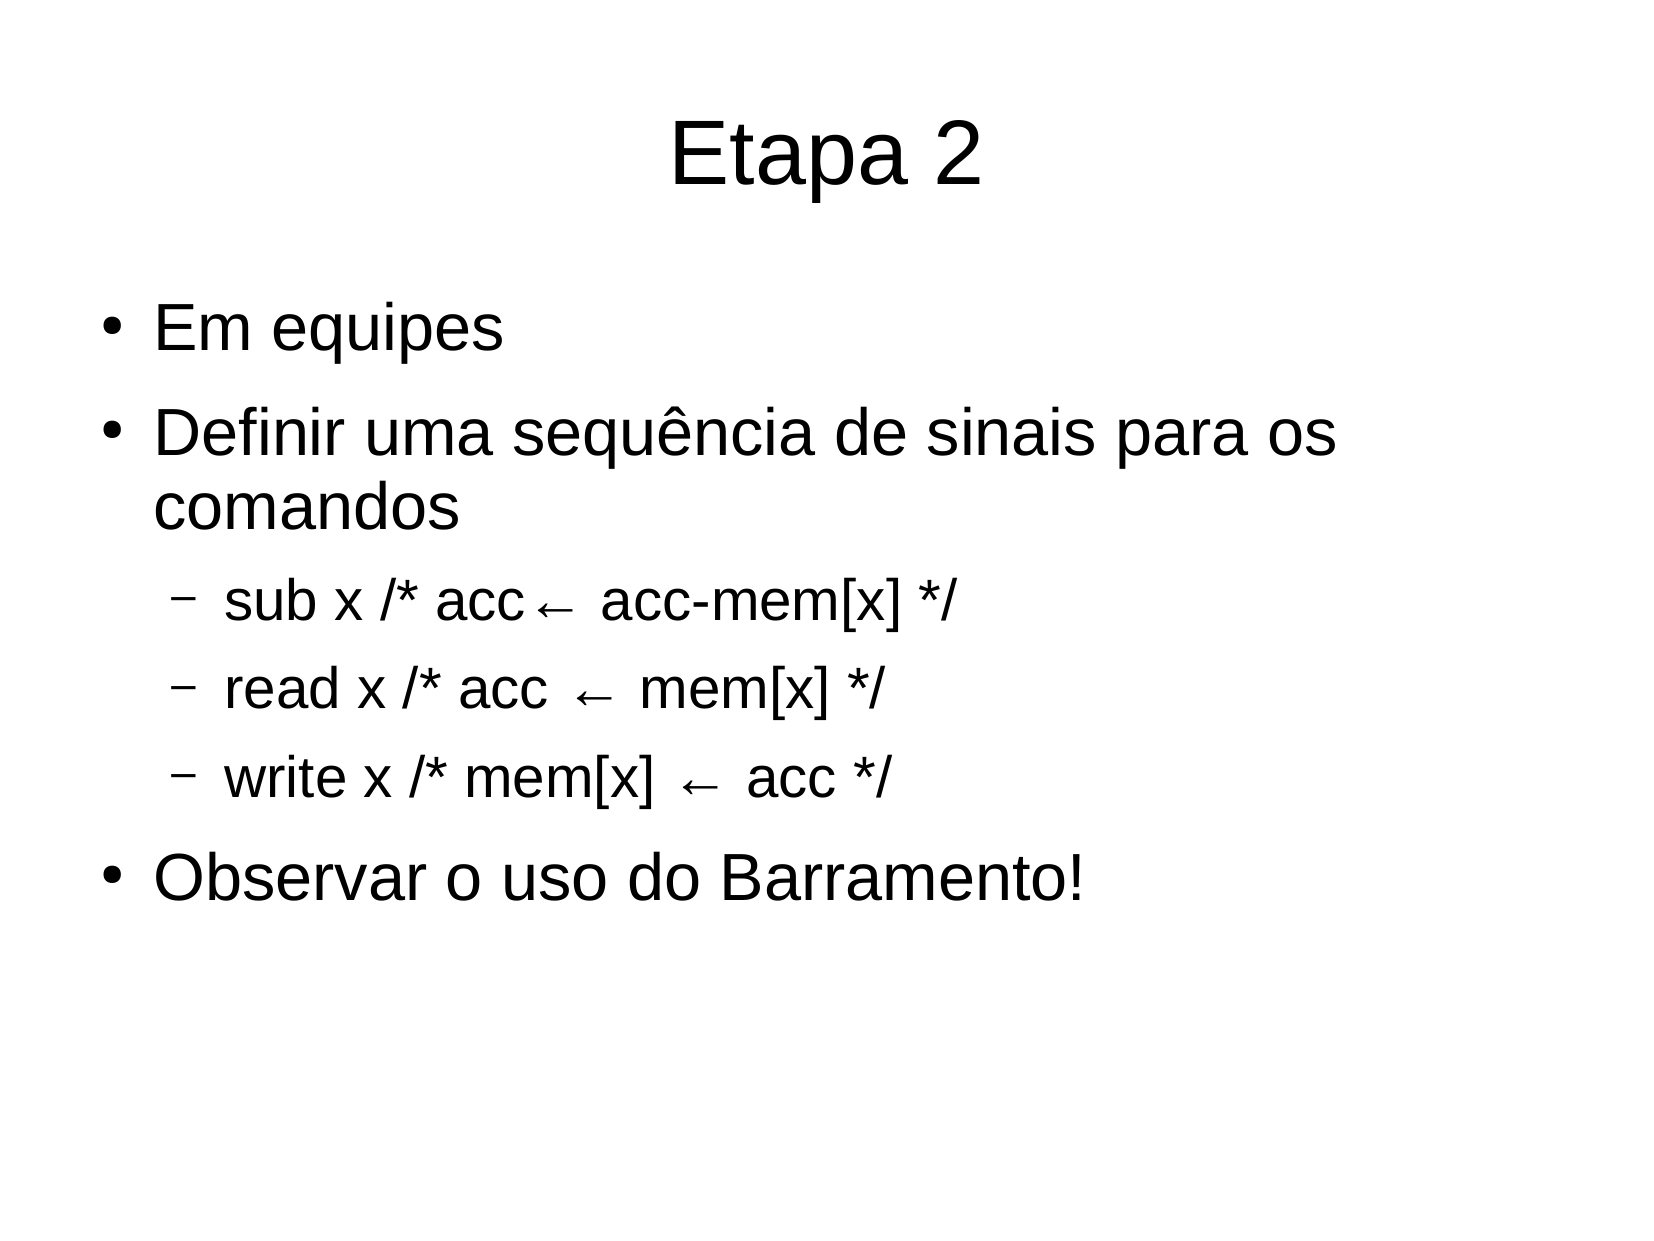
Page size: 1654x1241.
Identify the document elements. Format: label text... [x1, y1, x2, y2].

title Etapa 2 [82, 49, 1571, 257]
list Em equipes Definir uma sequência de sinais para os comandos sub x /* acc← acc-mem[x] */ read x /* acc ← mem[x] */ write x /* mem[x] ← acc */ Observar o uso do Barramento! [82, 290, 1571, 1010]
